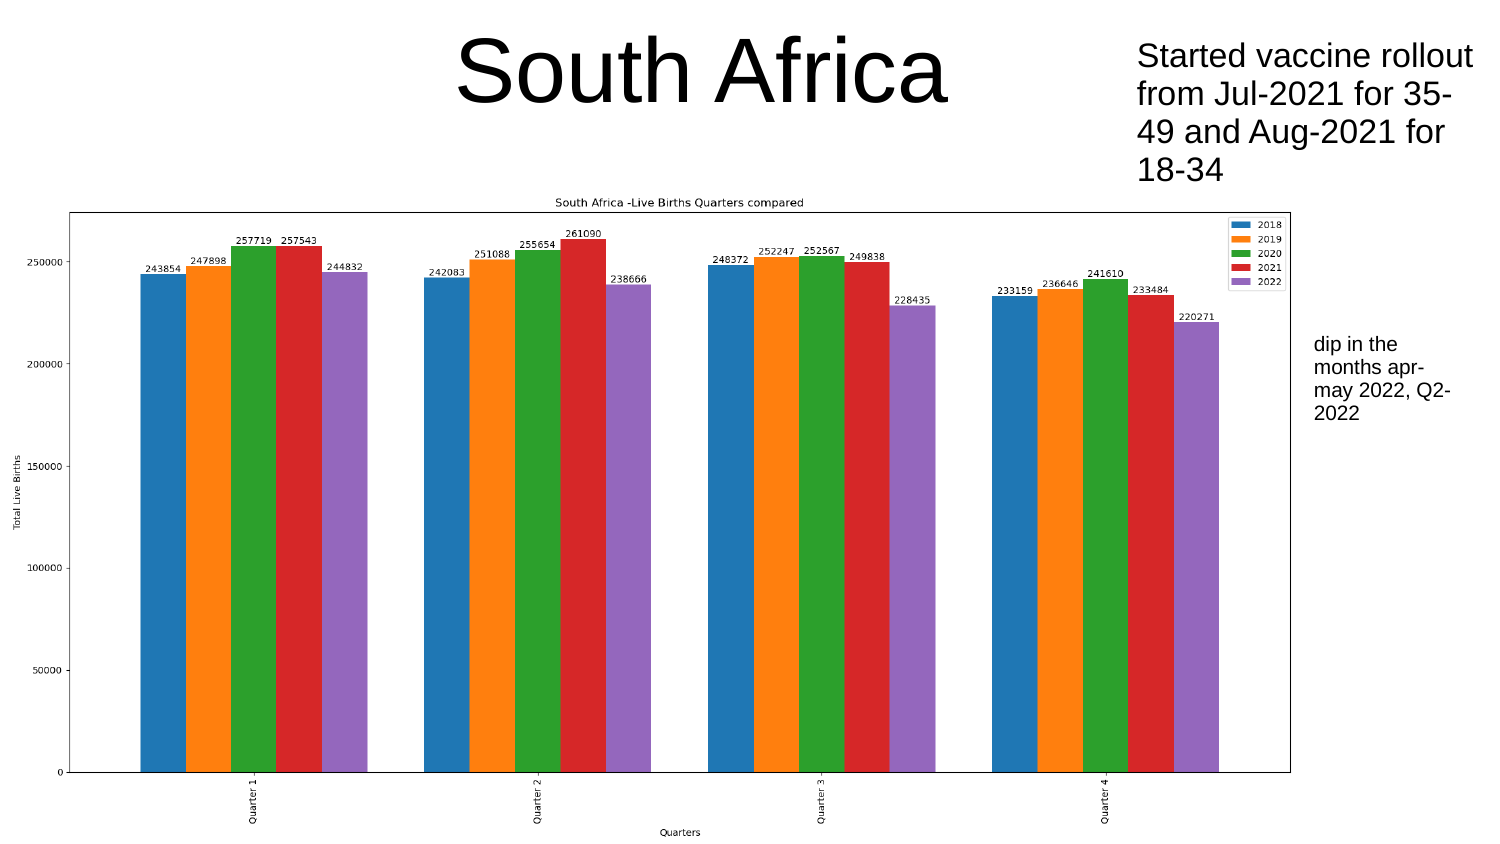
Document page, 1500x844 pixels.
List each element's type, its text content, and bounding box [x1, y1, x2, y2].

text_box Started vaccine rollout from Jul-2021 for 35-49 and Aug-2021 for 18-34 [1122, 29, 1500, 197]
title South Africa [26, 0, 1377, 141]
picture [3, 188, 1300, 844]
text_box dip in the months apr-may 2022, Q2-2022 [1300, 324, 1477, 502]
